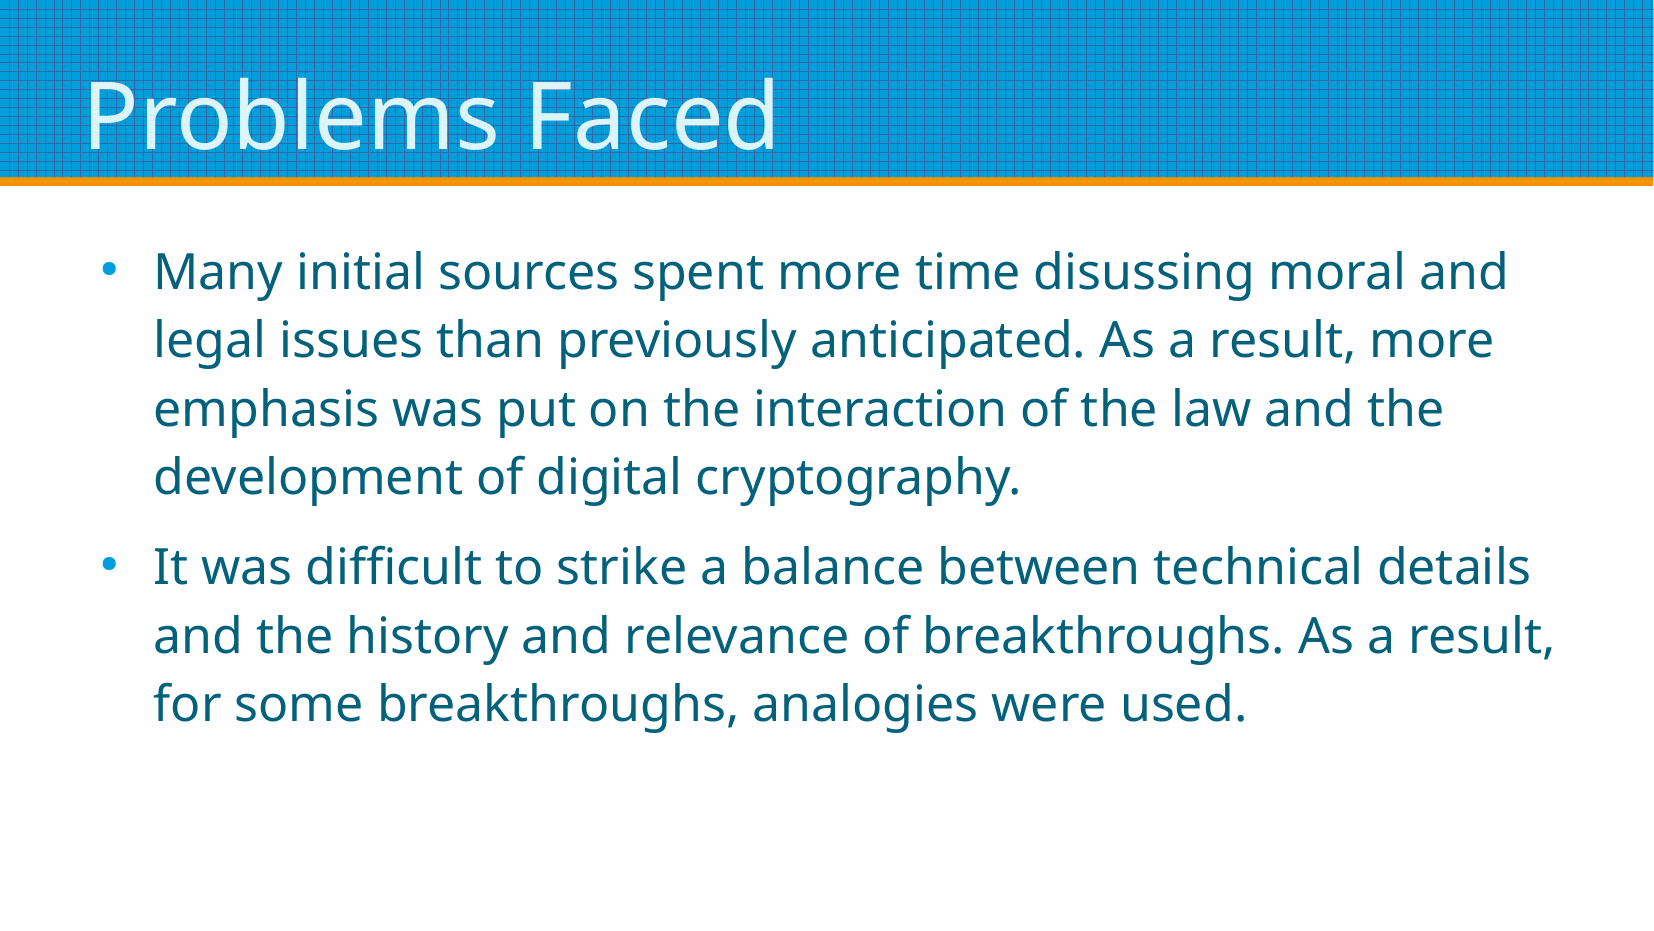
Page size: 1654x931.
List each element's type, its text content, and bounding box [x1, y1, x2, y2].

list Many initial sources spent more time disussing moral and legal issues than previously anticipated. As a result, more emphasis was put on the interaction of the law and the development of digital cryptography. It was difficult to strike a balance between technical details and the history and relevance of breakthroughs. As a result, for some breakthroughs, analogies were used. [82, 236, 1571, 813]
title Problems Faced [82, 14, 1571, 178]
